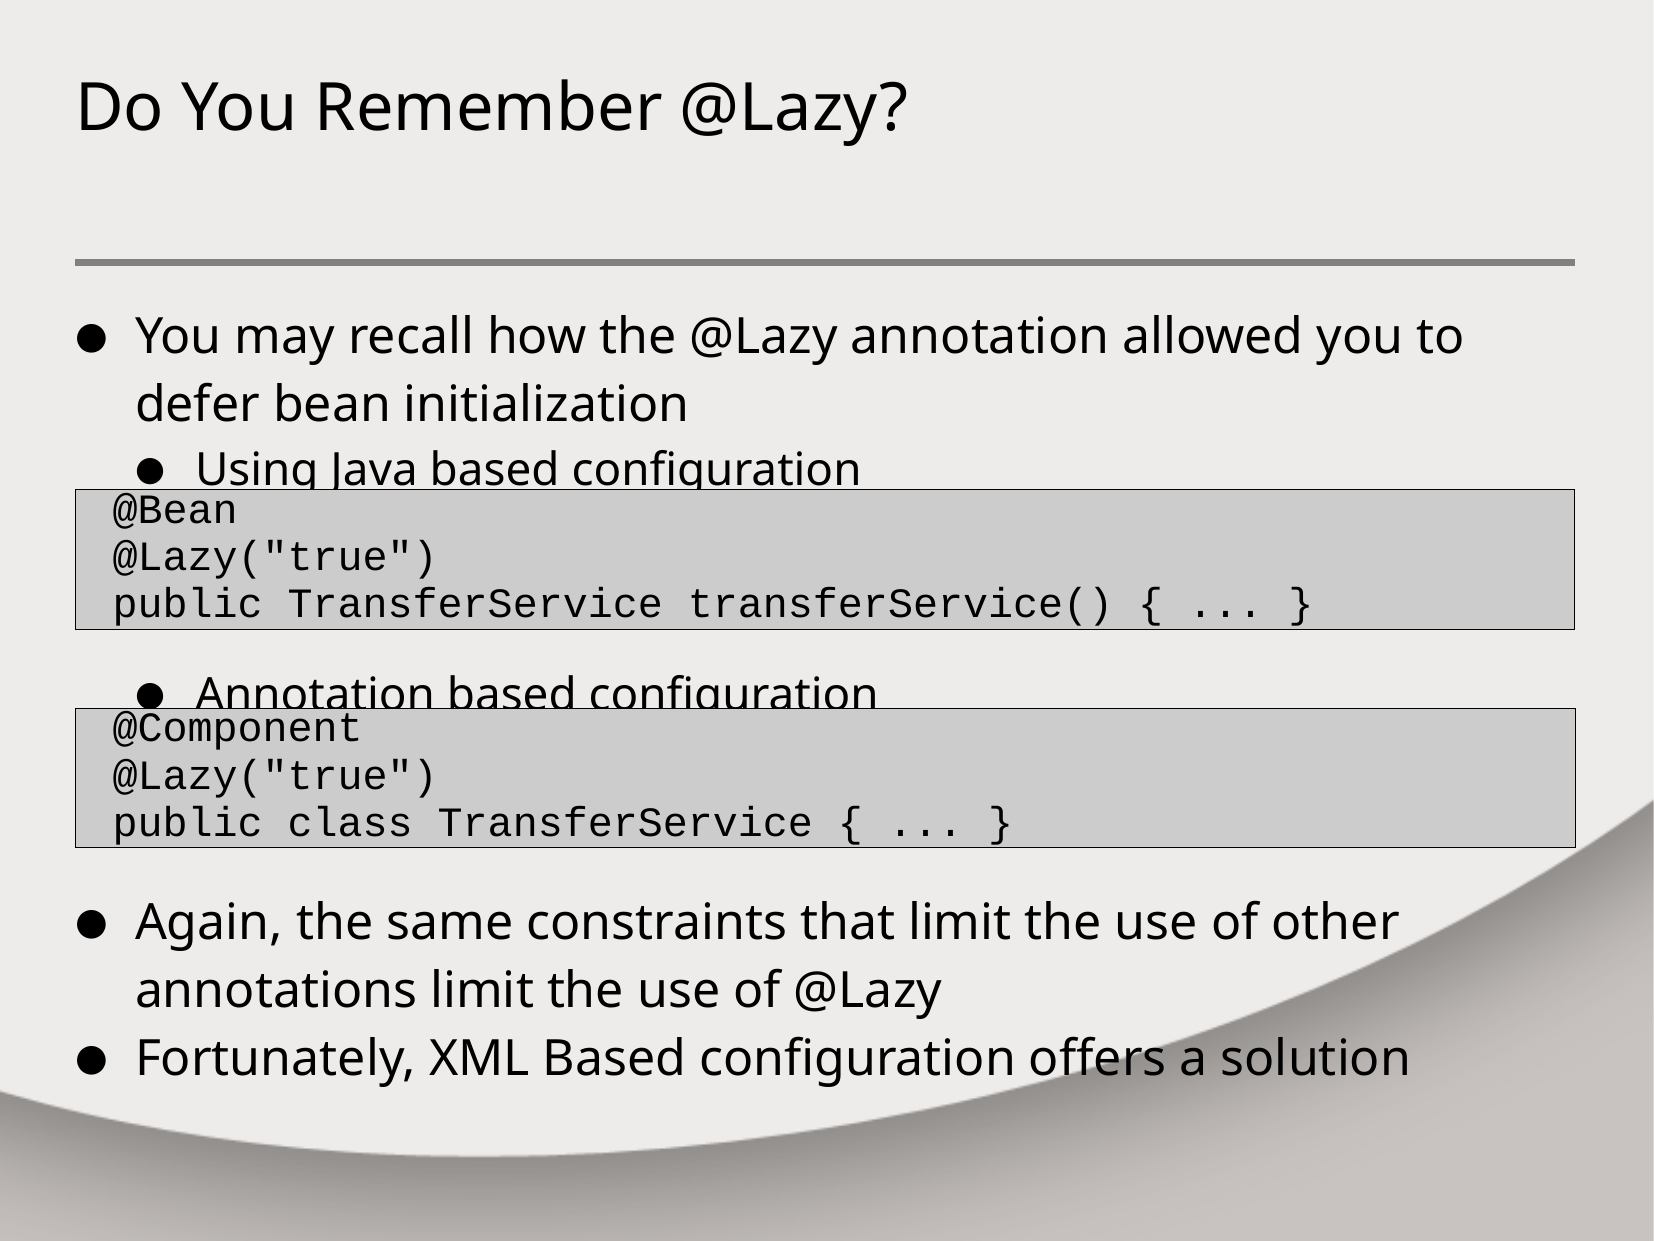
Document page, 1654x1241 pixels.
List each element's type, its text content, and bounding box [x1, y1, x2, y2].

list You may recall how the @Lazy annotation allowed you to defer bean initialization Using Java based configuration Annotation based configuration Again, the same constraints that limit the use of other annotations limit the use of @Lazy Fortunately, XML Based configuration offers a solution [75, 848, 1575, 1163]
title Do You Remember @Lazy? [75, 75, 1576, 226]
text_box @Bean @Lazy("true") public TransferService transferService() { ... } [75, 489, 1575, 630]
text_box @Component @Lazy("true") public class TransferService { ... } [75, 708, 1576, 848]
list You may recall how the @Lazy annotation allowed you to defer bean initialization Using Java based configuration Annotation based configuration Again, the same constraints that limit the use of other annotations limit the use of @Lazy Fortunately, XML Based configuration offers a solution [75, 300, 1575, 489]
picture [0, 0, 1654, 1241]
list You may recall how the @Lazy annotation allowed you to defer bean initialization Using Java based configuration Annotation based configuration Again, the same constraints that limit the use of other annotations limit the use of @Lazy Fortunately, XML Based configuration offers a solution [75, 630, 1575, 708]
